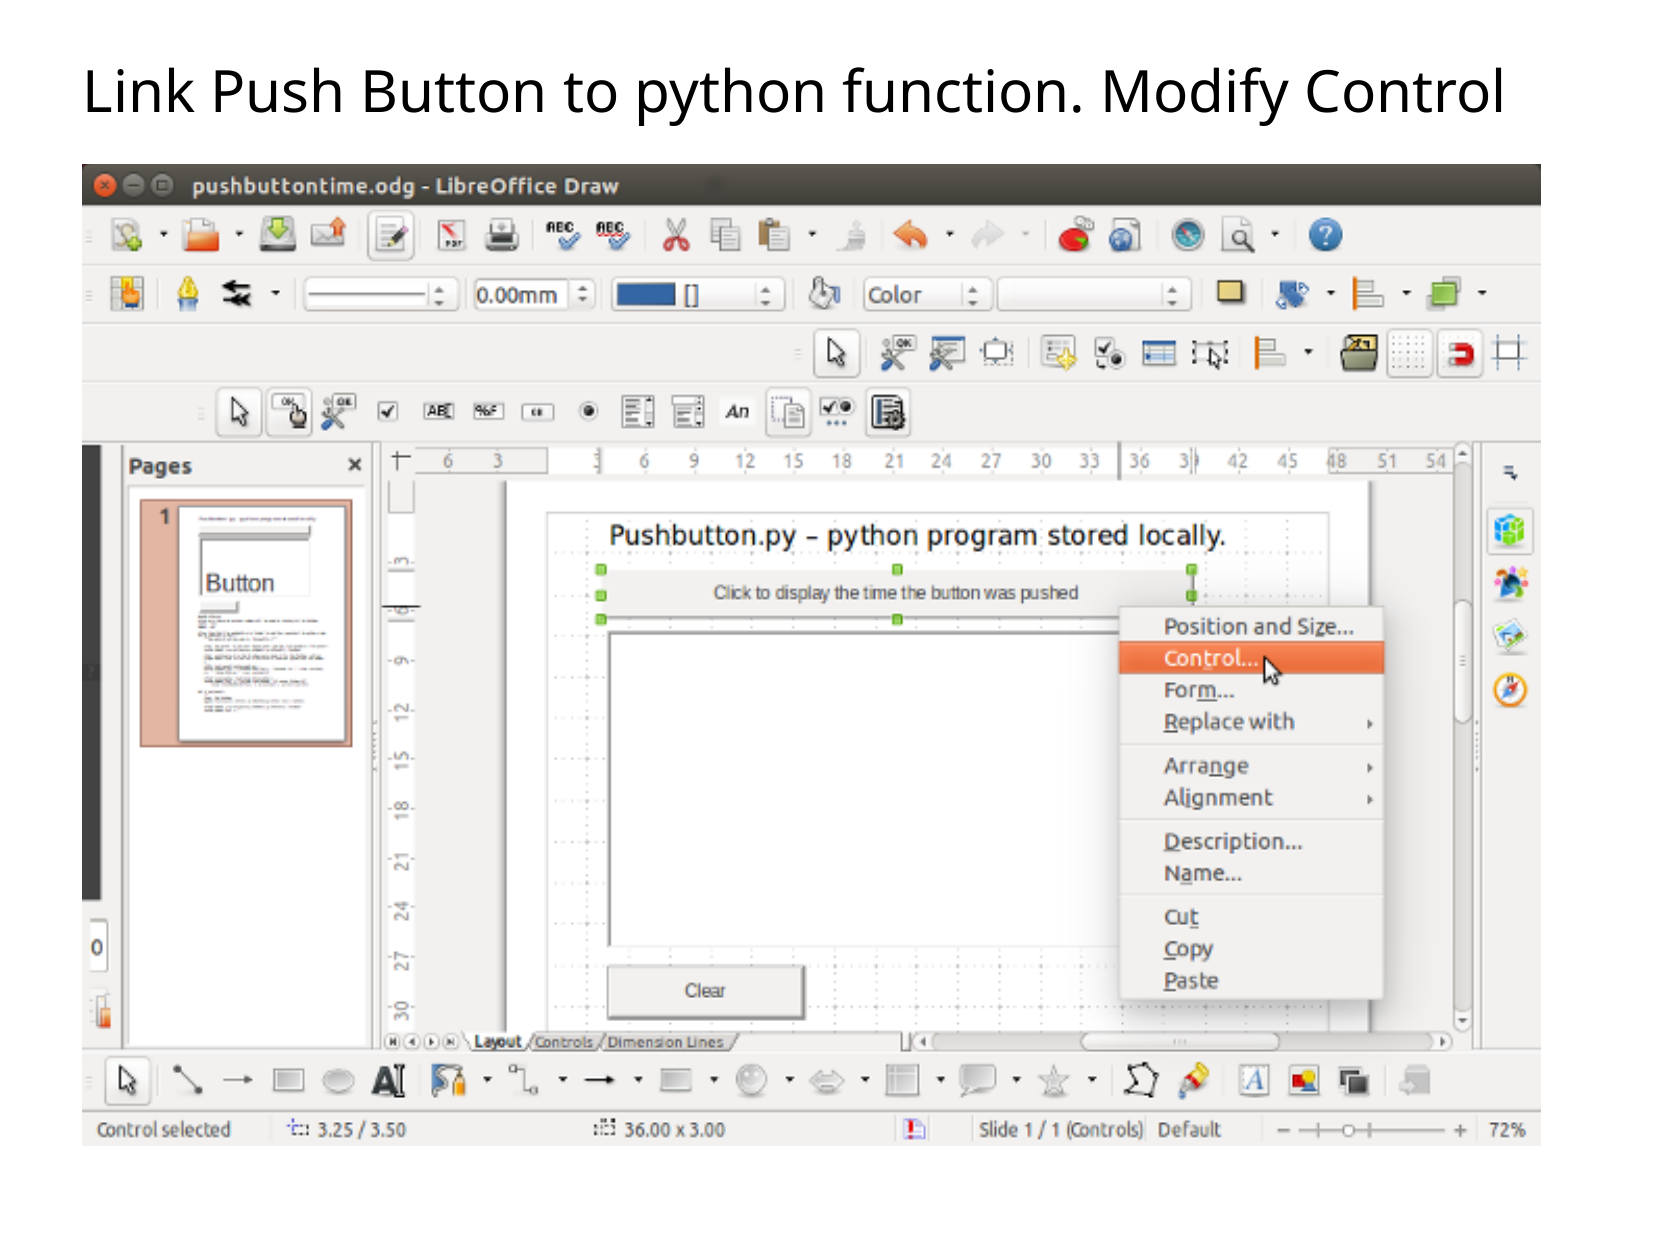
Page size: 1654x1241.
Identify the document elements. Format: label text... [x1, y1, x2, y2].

picture [82, 164, 1541, 1146]
title Link Push Button to python function. Modify Control [82, 49, 1571, 130]
